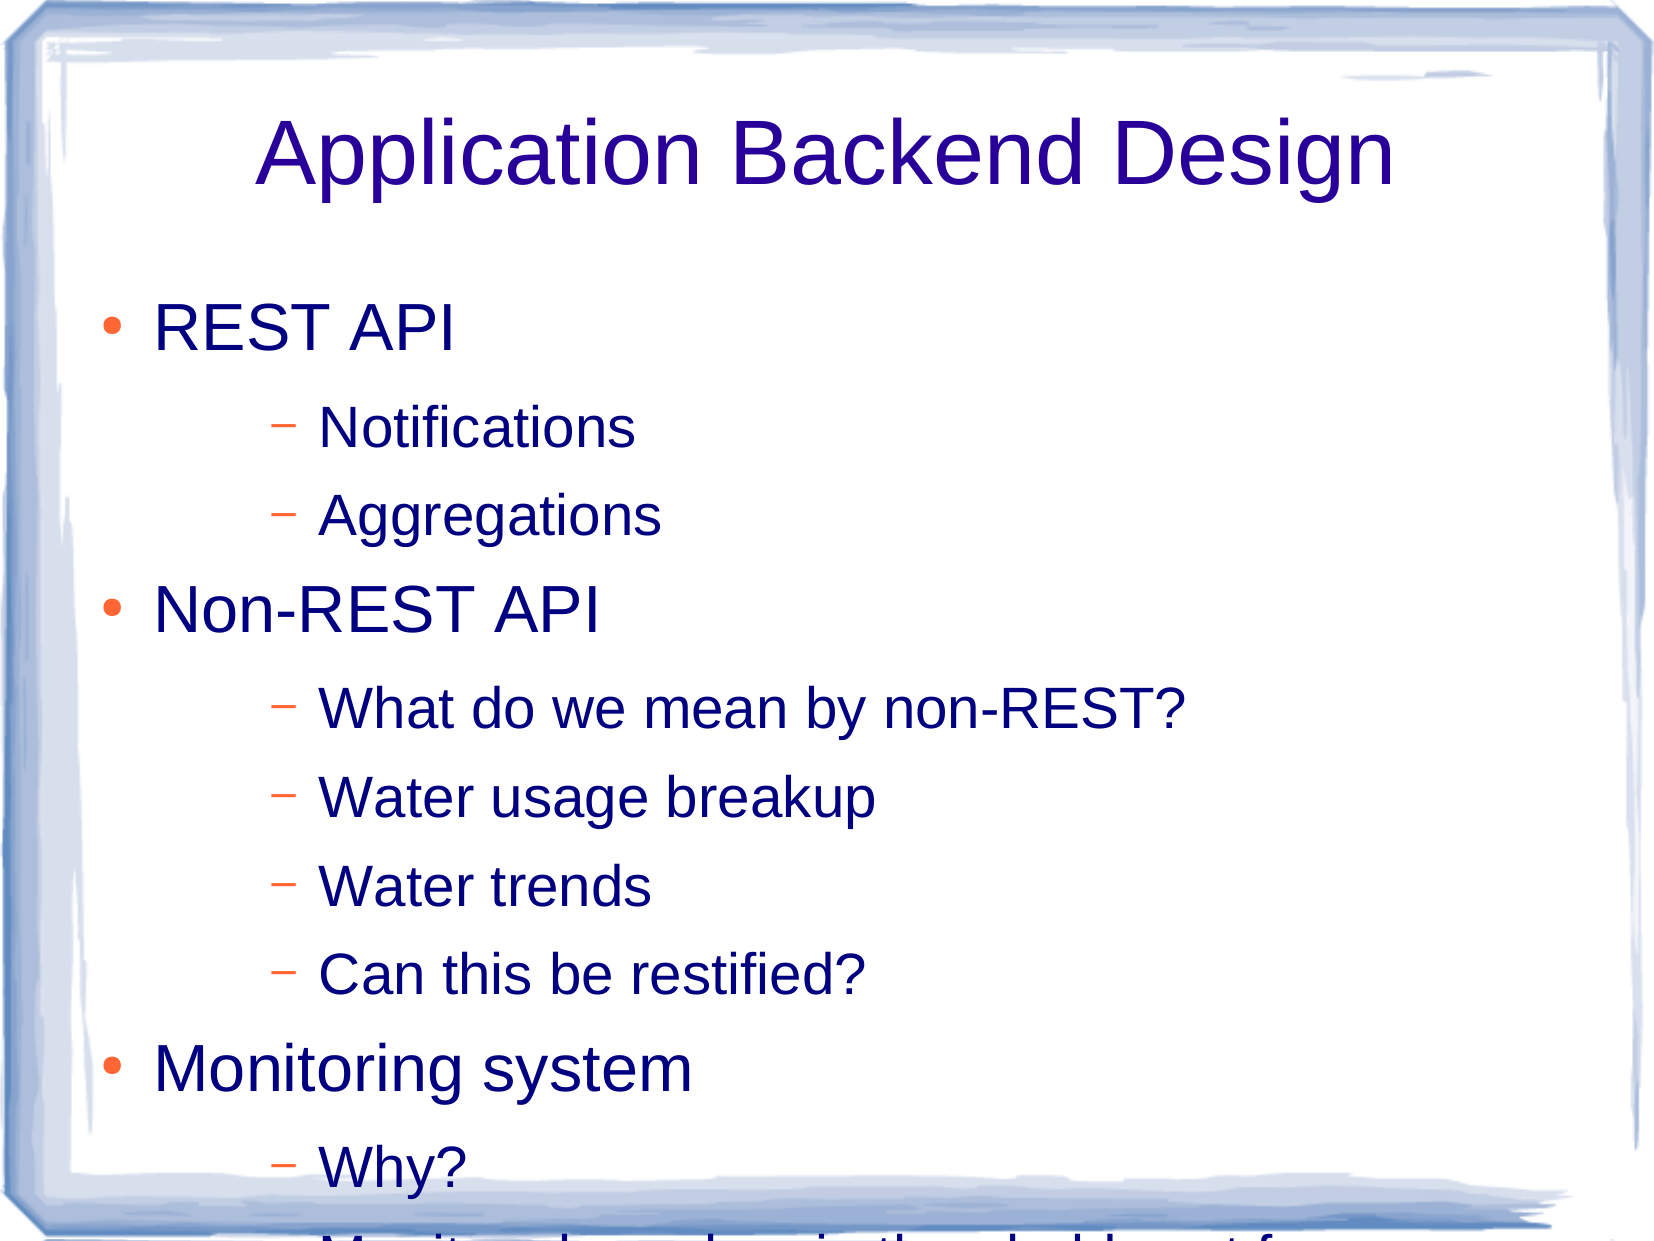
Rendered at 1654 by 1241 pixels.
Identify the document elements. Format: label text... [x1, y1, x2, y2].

list REST API Notifications Aggregations Non-REST API What do we mean by non-REST? Water usage breakup Water trends Can this be restified? Monitoring system Why? Monitors breaches in thresholds set for sensors Runs various algorithms on a continous basis and generate appropriate issues and notifications Leak detection Water requirement prediction [82, 290, 1571, 1123]
picture [0, 0, 1654, 1241]
title Application Backend Design [82, 49, 1571, 257]
